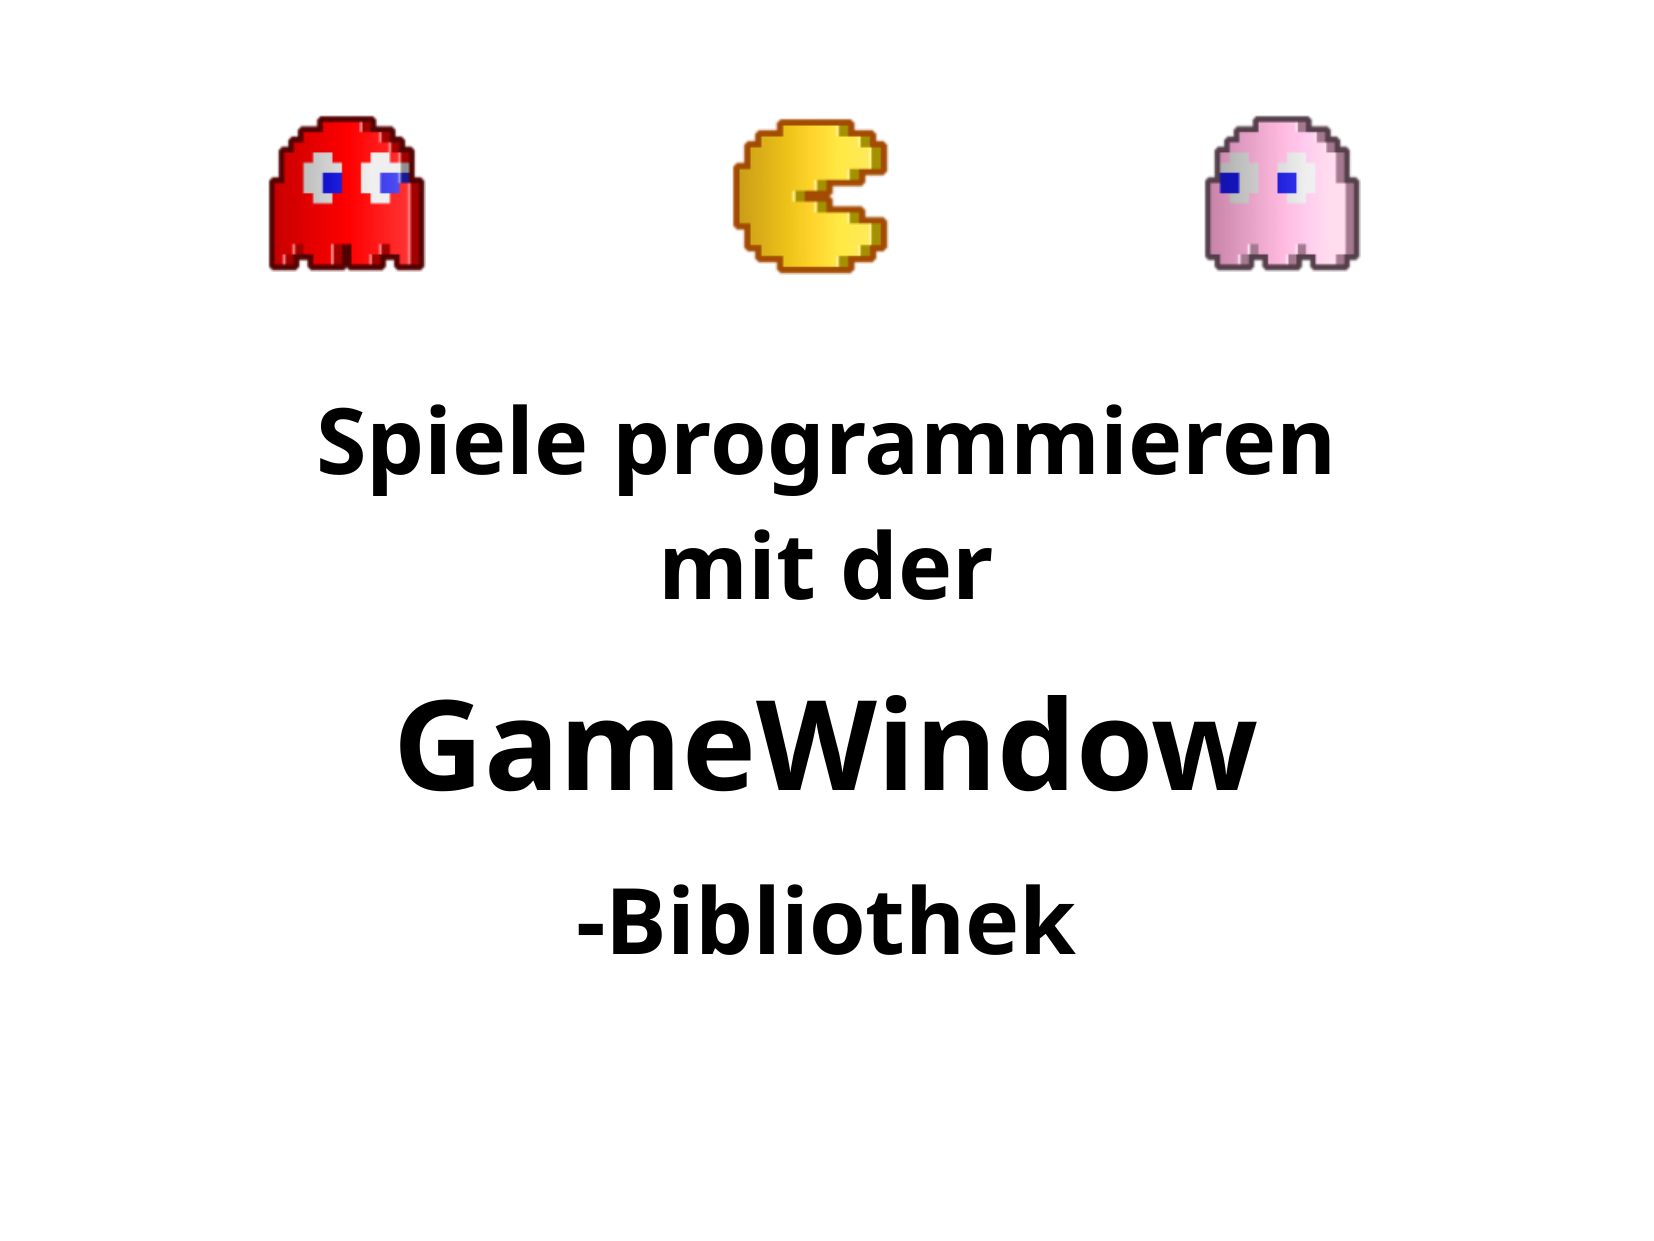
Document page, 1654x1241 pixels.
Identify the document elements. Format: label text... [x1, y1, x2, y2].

picture [268, 115, 426, 272]
picture [732, 118, 889, 275]
picture [1204, 115, 1361, 272]
subtitle Spiele programmieren mit der GameWindow -Bibliothek [23, 236, 1630, 1123]
